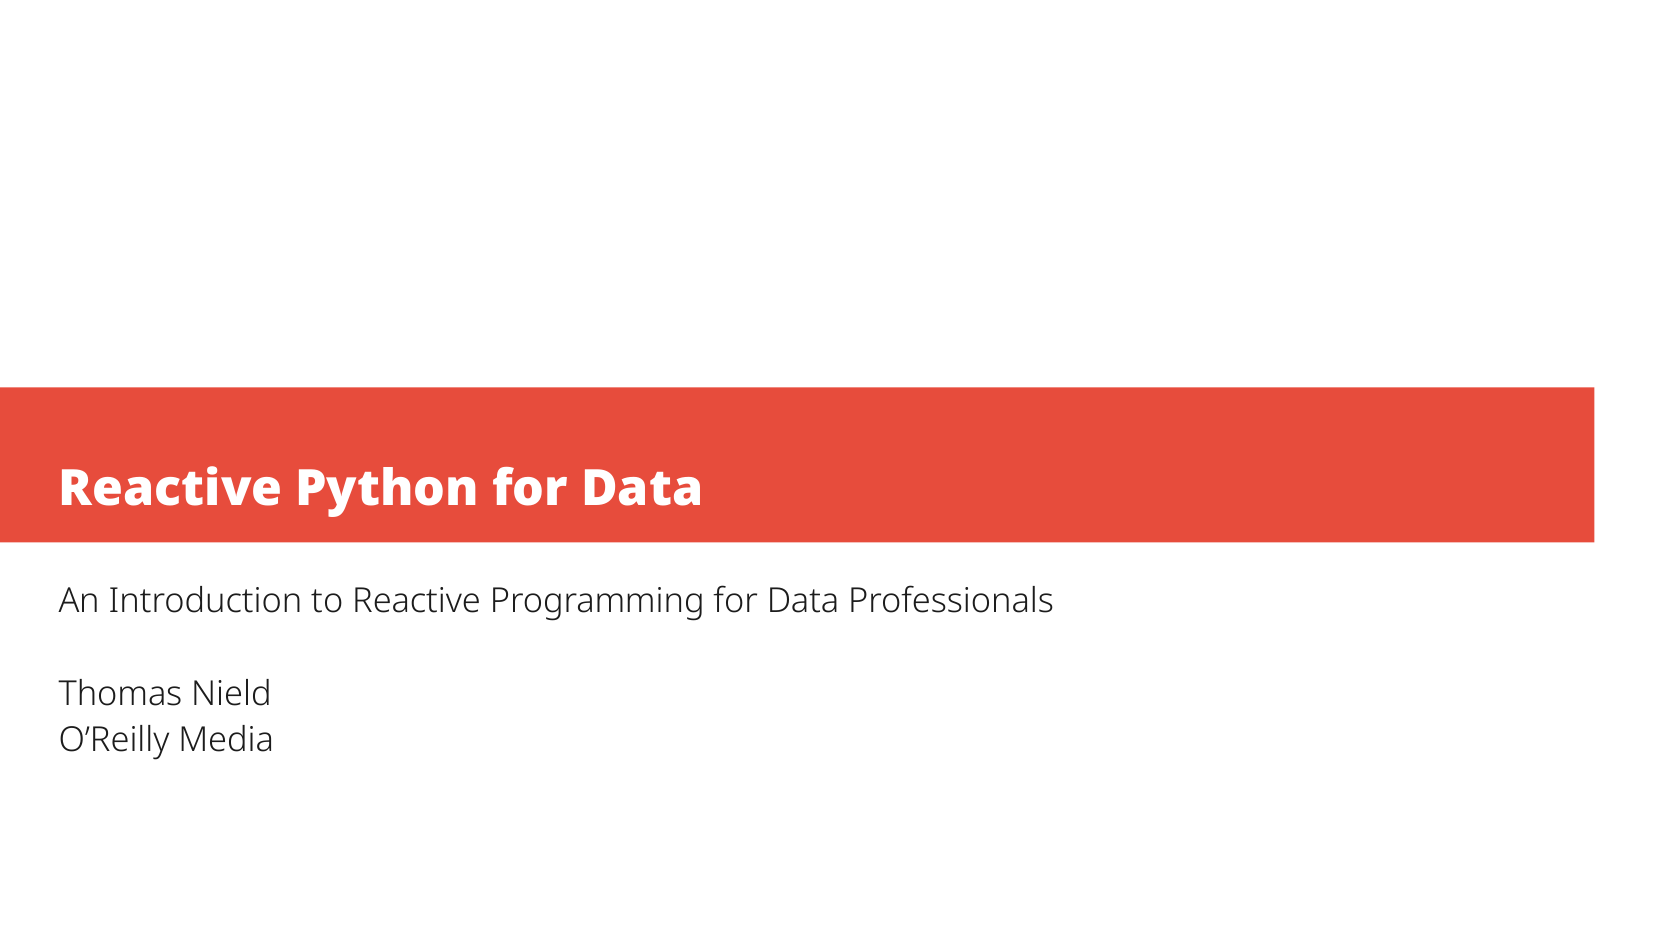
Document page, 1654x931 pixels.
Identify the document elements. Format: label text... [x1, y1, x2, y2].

title Reactive Python for Data [58, 409, 1595, 521]
subtitle An Introduction to Reactive Programming for Data Professionals Thomas Nield O’Reilly Media [58, 575, 1565, 886]
